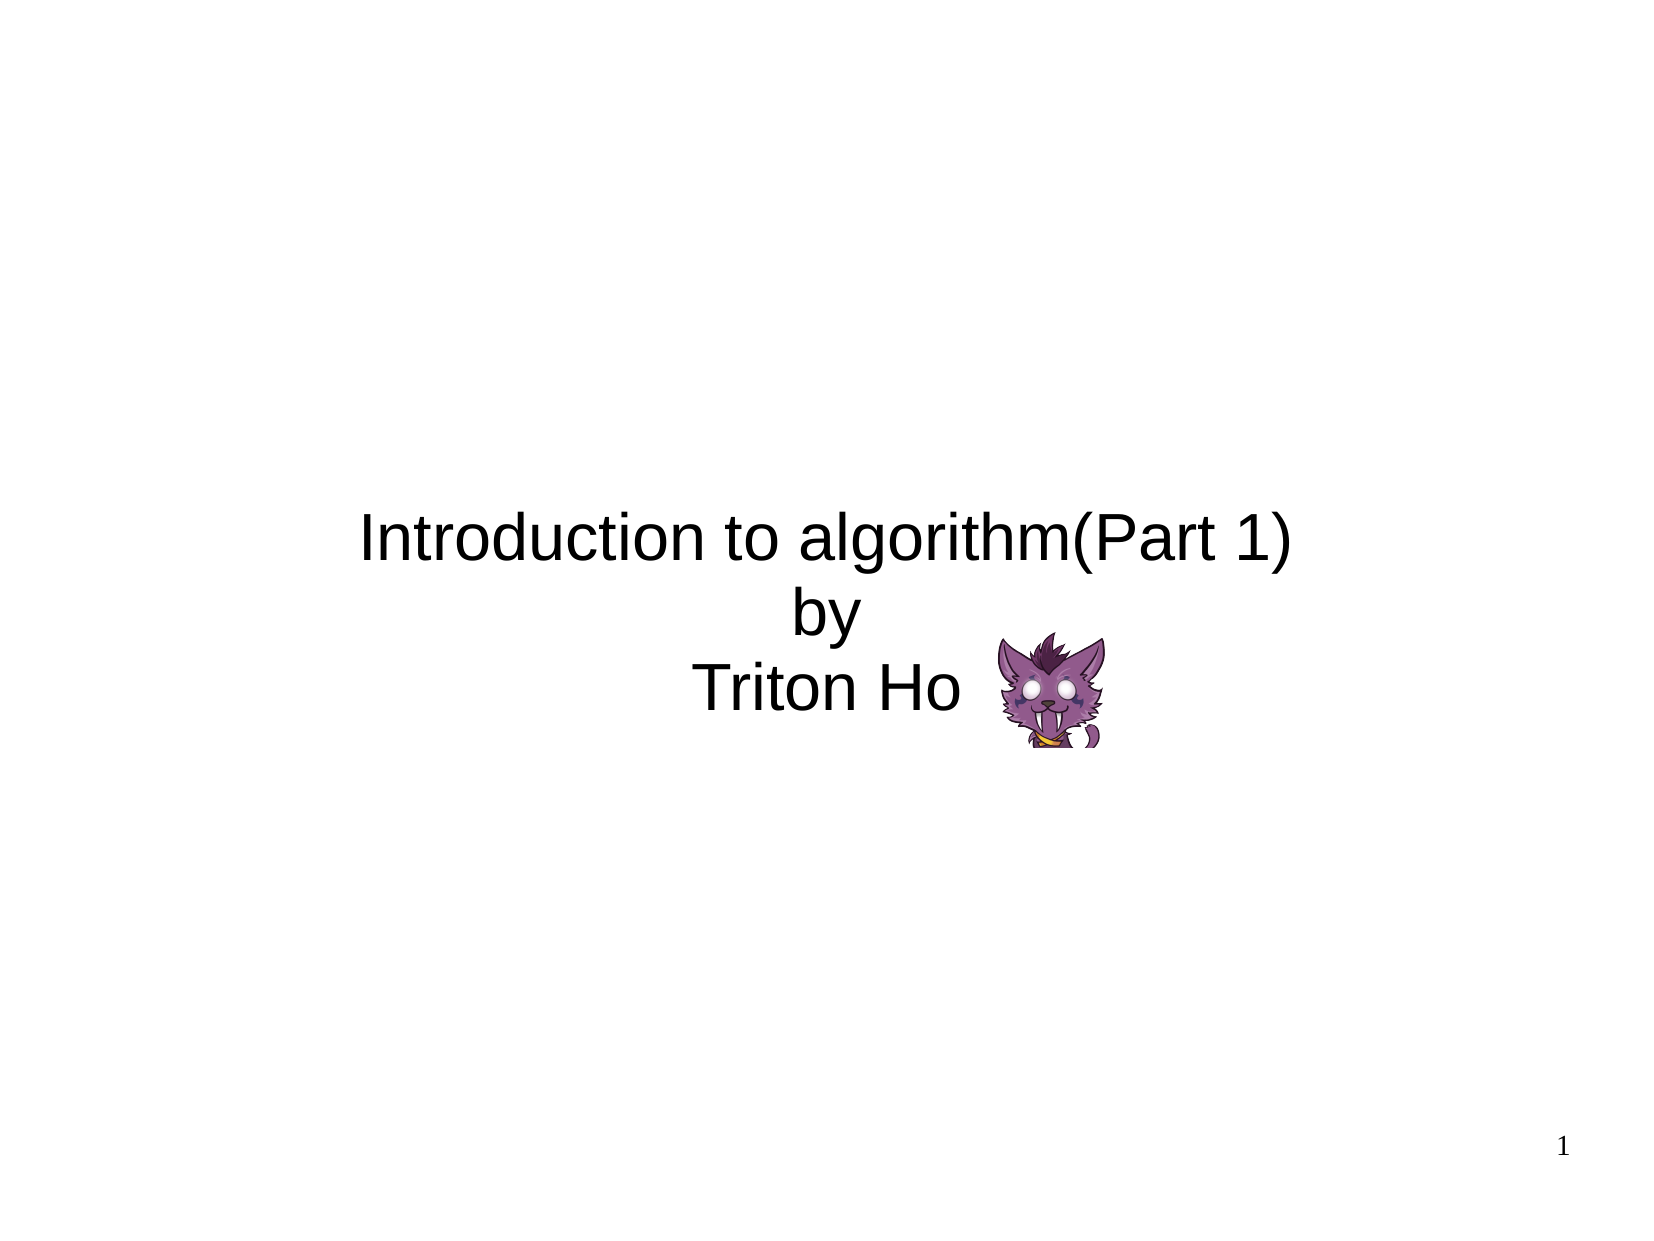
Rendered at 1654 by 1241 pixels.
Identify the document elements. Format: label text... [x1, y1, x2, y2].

picture [990, 629, 1111, 748]
subtitle Introduction to algorithm(Part 1) by Triton Ho [82, 290, 1571, 1010]
